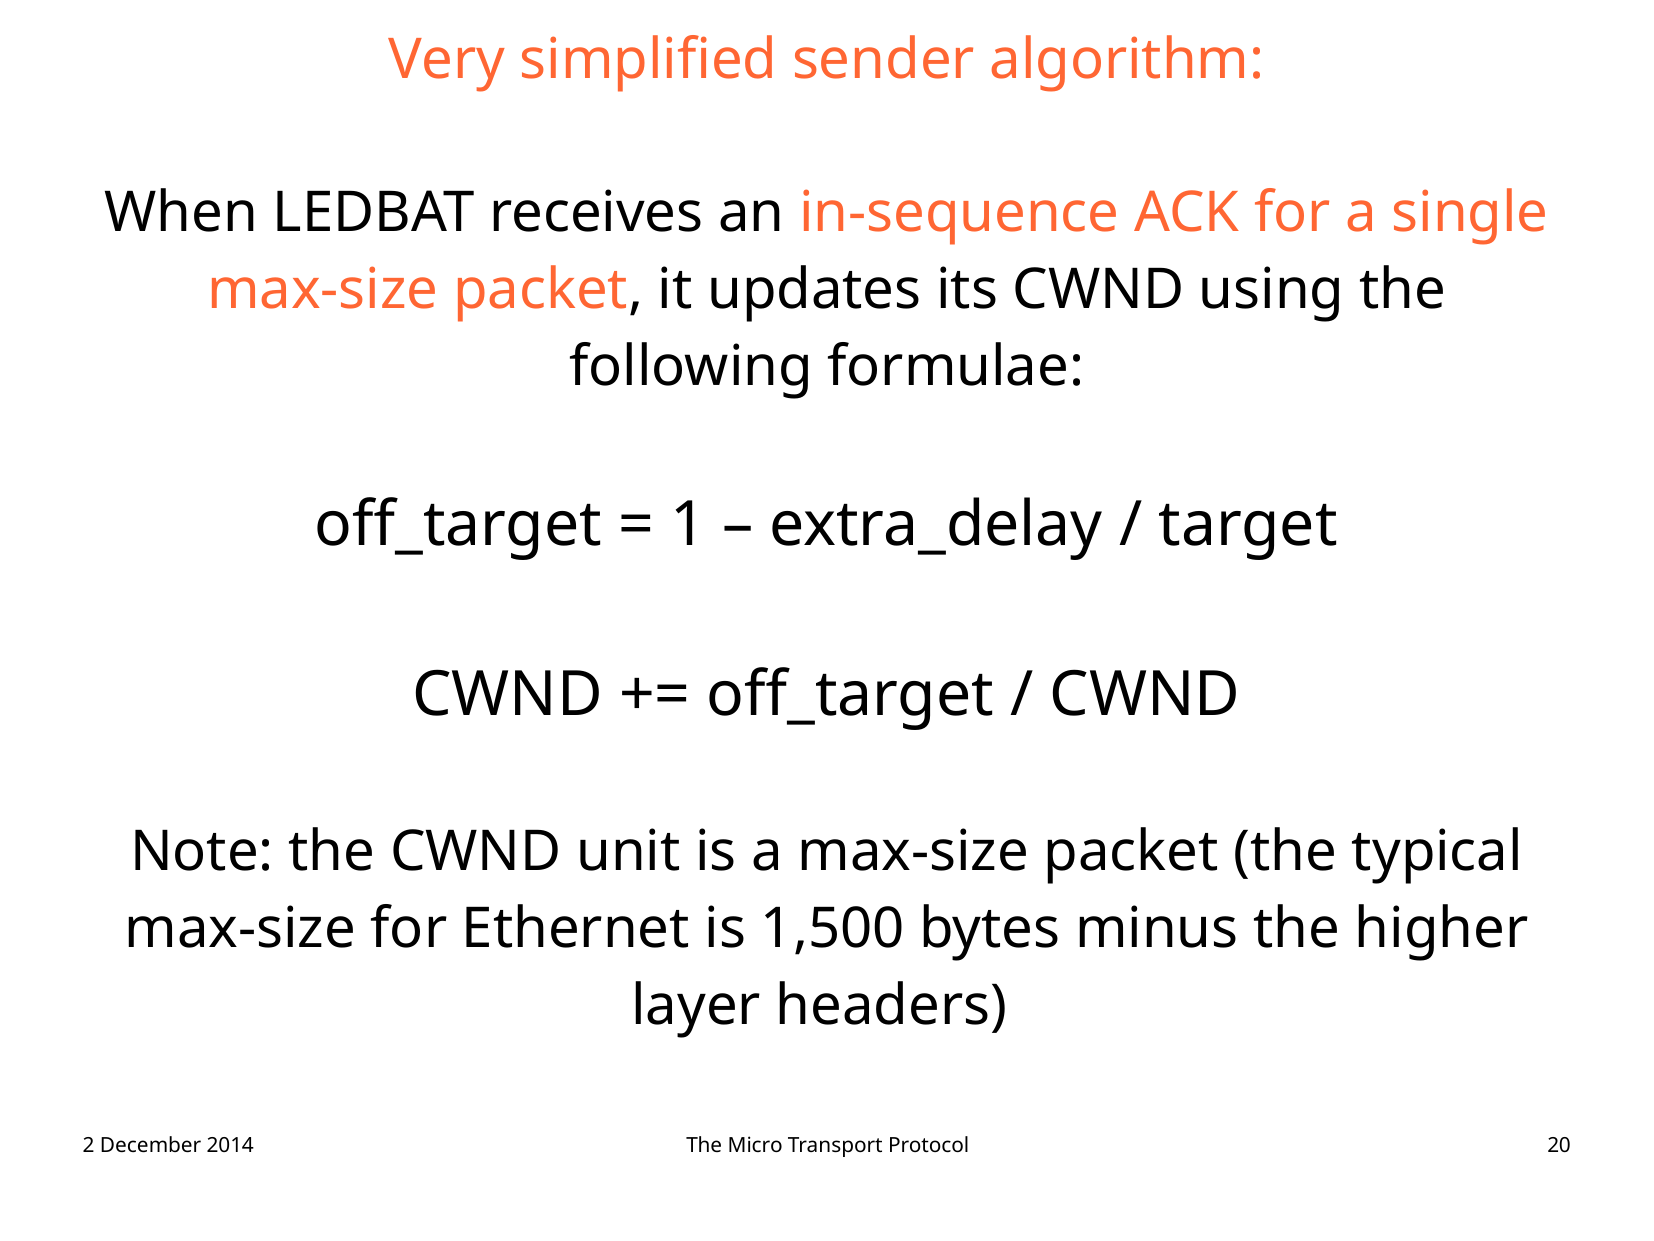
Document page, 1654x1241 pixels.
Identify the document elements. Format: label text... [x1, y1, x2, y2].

subtitle Very simplified sender algorithm: When LEDBAT receives an in-sequence ACK for a single max-size packet, it updates its CWND using the following formulae: off_target = 1 – extra_delay / target CWND += off_target / CWND Note: the CWND unit is a max-size packet (the typical max-size for Ethernet is 1,500 bytes minus the higher layer headers) [82, 49, 1571, 1010]
